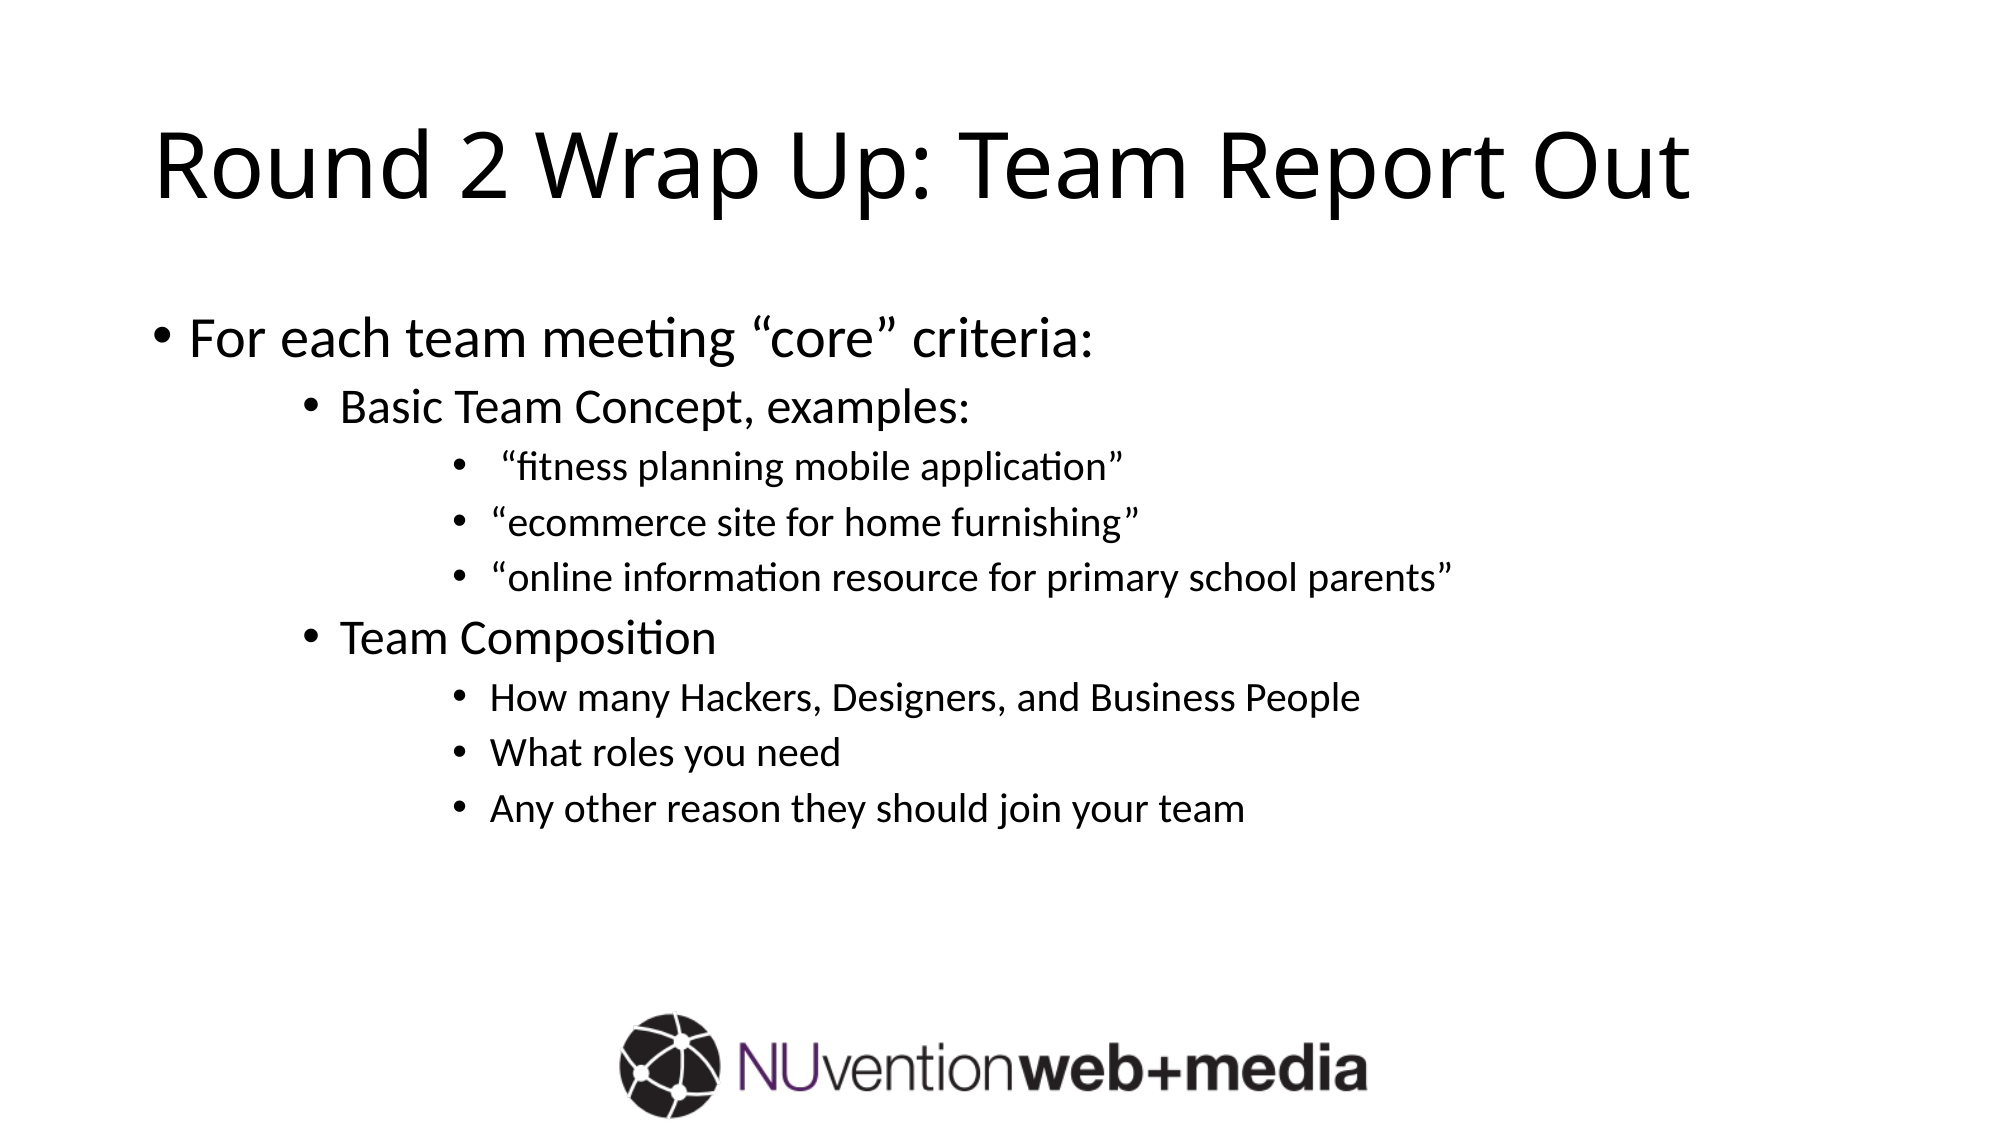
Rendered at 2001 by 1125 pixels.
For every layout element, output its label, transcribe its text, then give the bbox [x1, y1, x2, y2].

list For each team meeting “core” criteria: Basic Team Concept, examples: “fitness planning mobile application” “ecommerce site for home furnishing” “online information resource for primary school parents” Team Composition How many Hackers, Designers, and Business People What roles you need Any other reason they should join your team [137, 299, 1863, 1014]
title Round 2 Wrap Up: Team Report Out [137, 59, 1863, 278]
